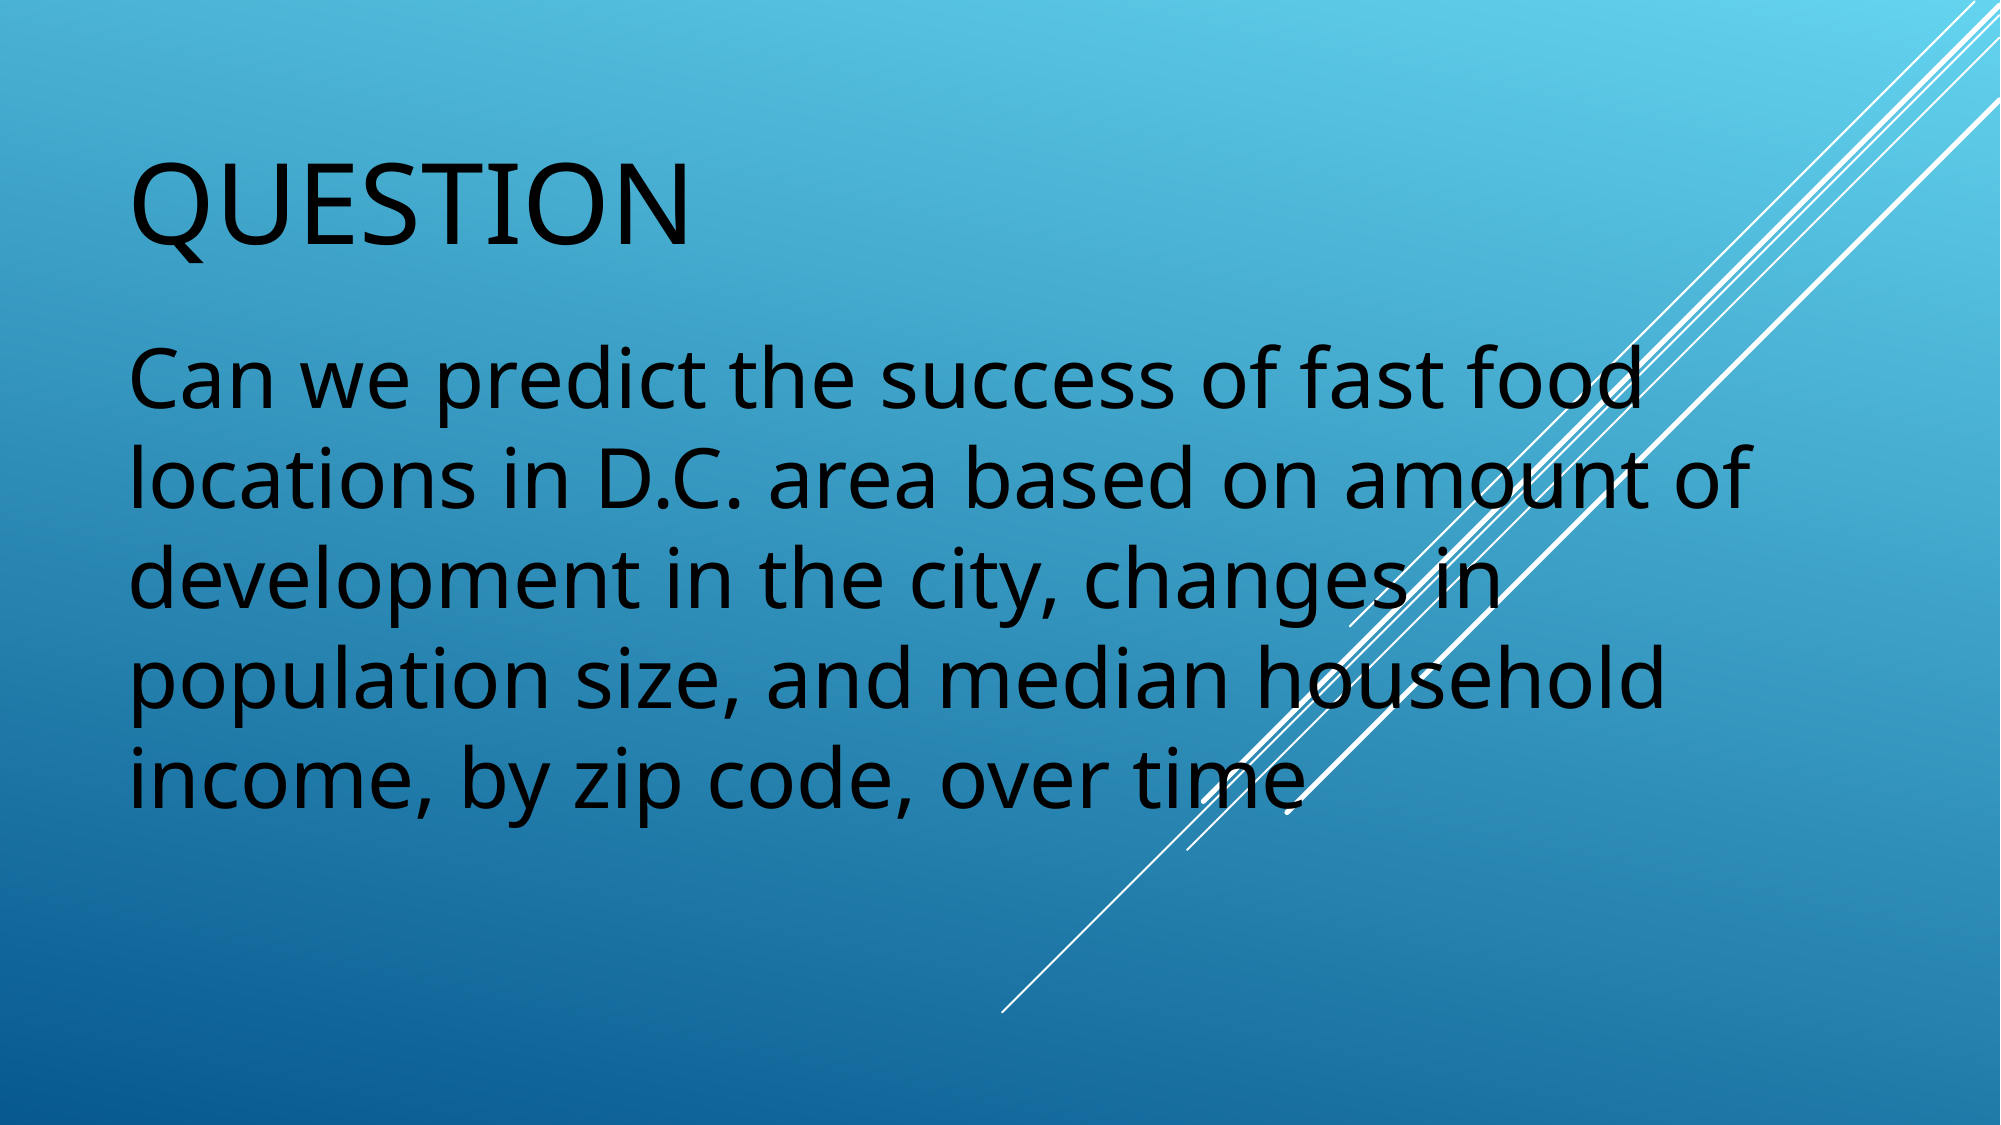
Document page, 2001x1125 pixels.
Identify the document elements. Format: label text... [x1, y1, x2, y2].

title Question [112, 50, 1425, 275]
subtitle Can we predict the success of fast food locations in D.C. area based on amount of development in the city, changes in population size, and median household income, by zip code, over time [112, 318, 1879, 951]
